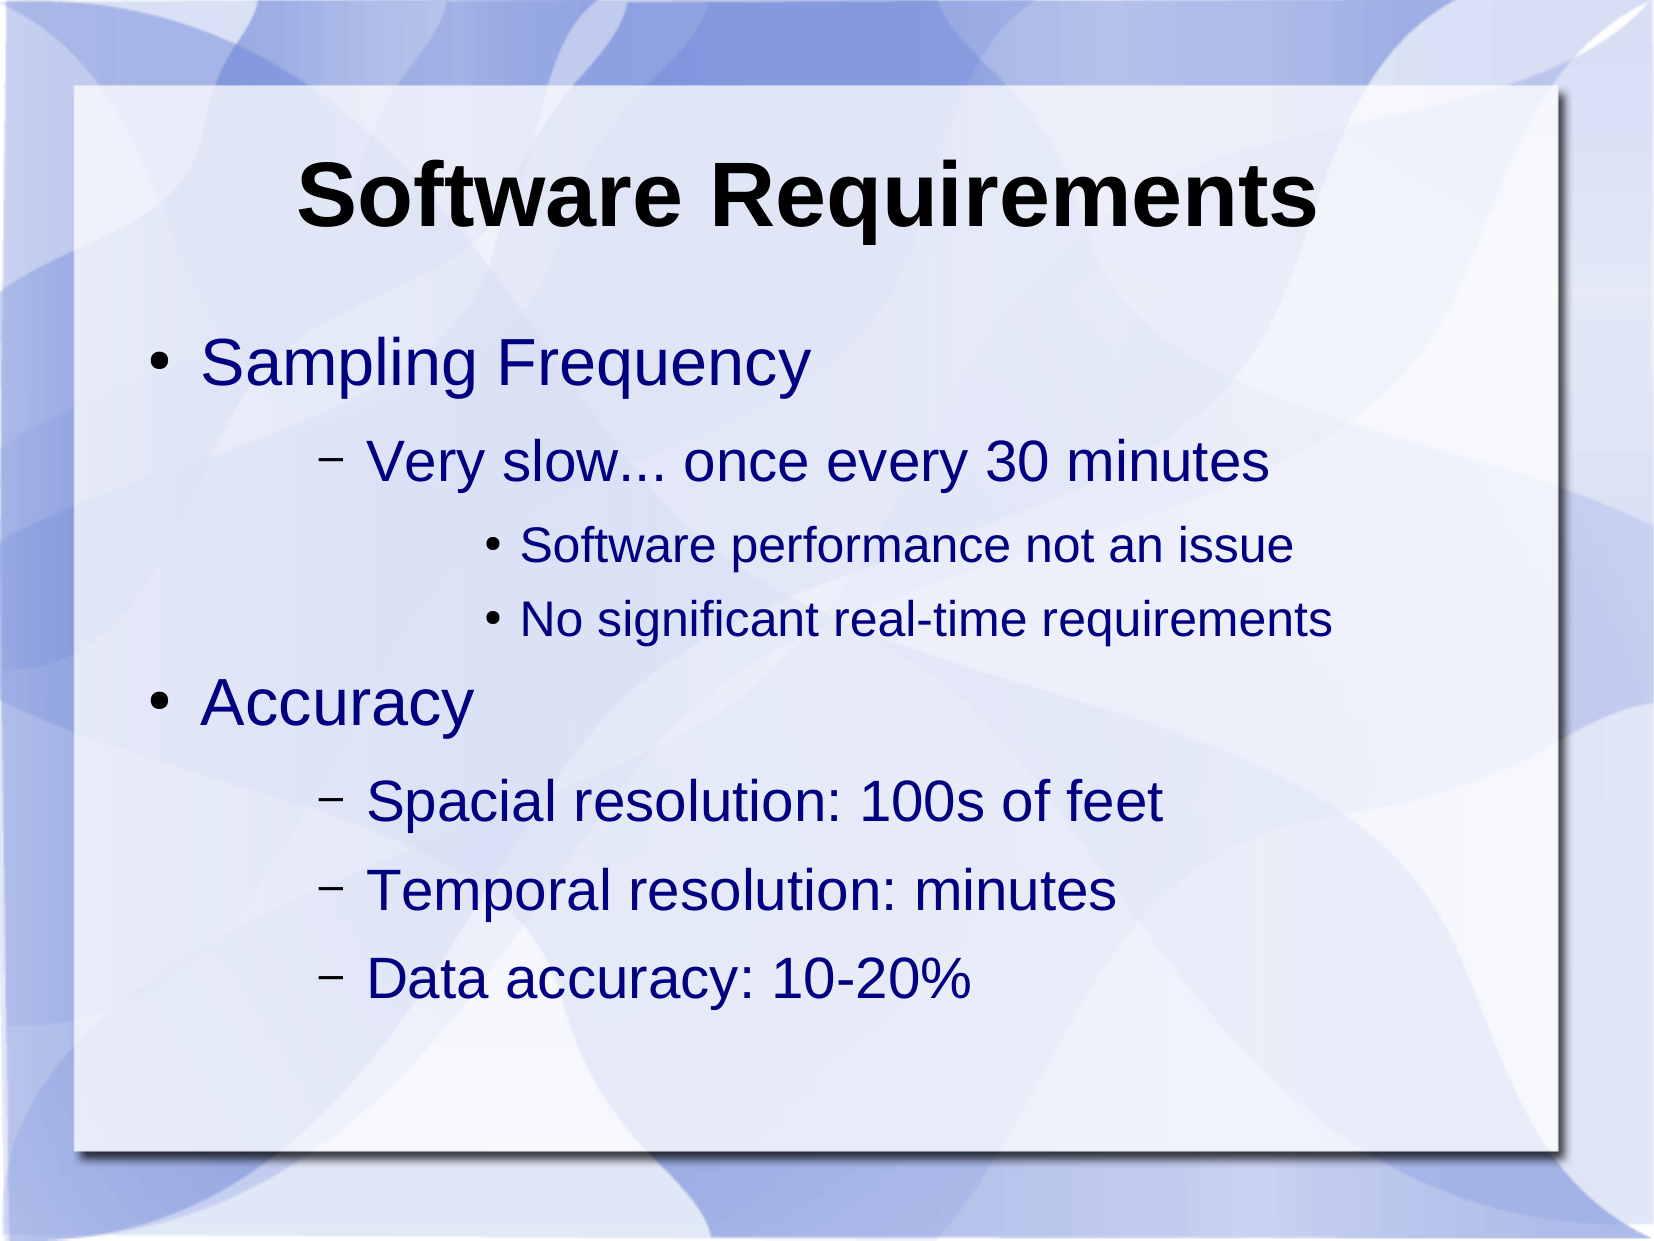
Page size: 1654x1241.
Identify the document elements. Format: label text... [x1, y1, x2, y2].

list Sampling Frequency Very slow... once every 30 minutes Software performance not an issue No significant real-time requirements Accuracy Spacial resolution: 100s of feet Temporal resolution: minutes Data accuracy: 10-20% [129, 324, 1489, 1011]
picture [0, 0, 1654, 1241]
title Software Requirements [82, 98, 1536, 291]
